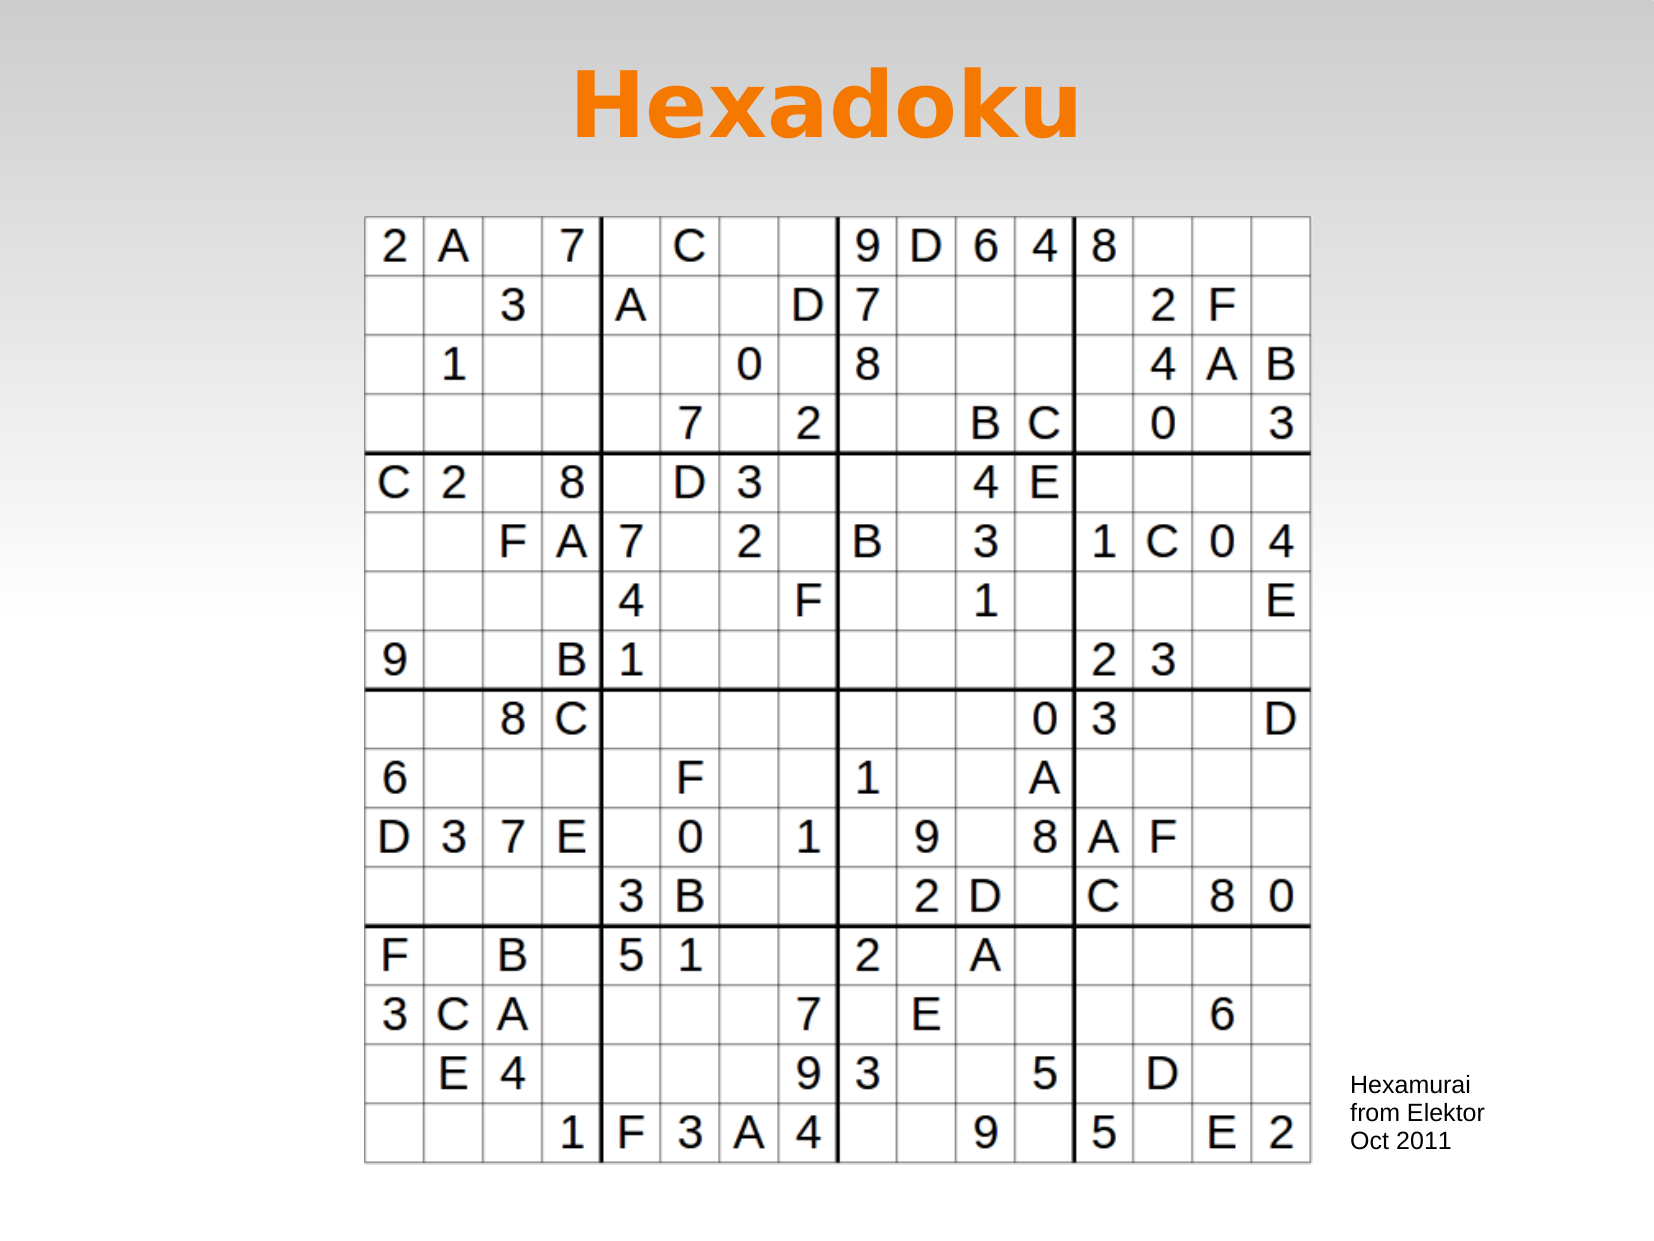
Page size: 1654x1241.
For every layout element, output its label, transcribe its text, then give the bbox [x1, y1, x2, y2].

title Hexadoku [82, 9, 1571, 202]
text_box Hexamurai from Elektor Oct 2011 [1335, 1063, 1501, 1163]
picture [364, 216, 1313, 1165]
